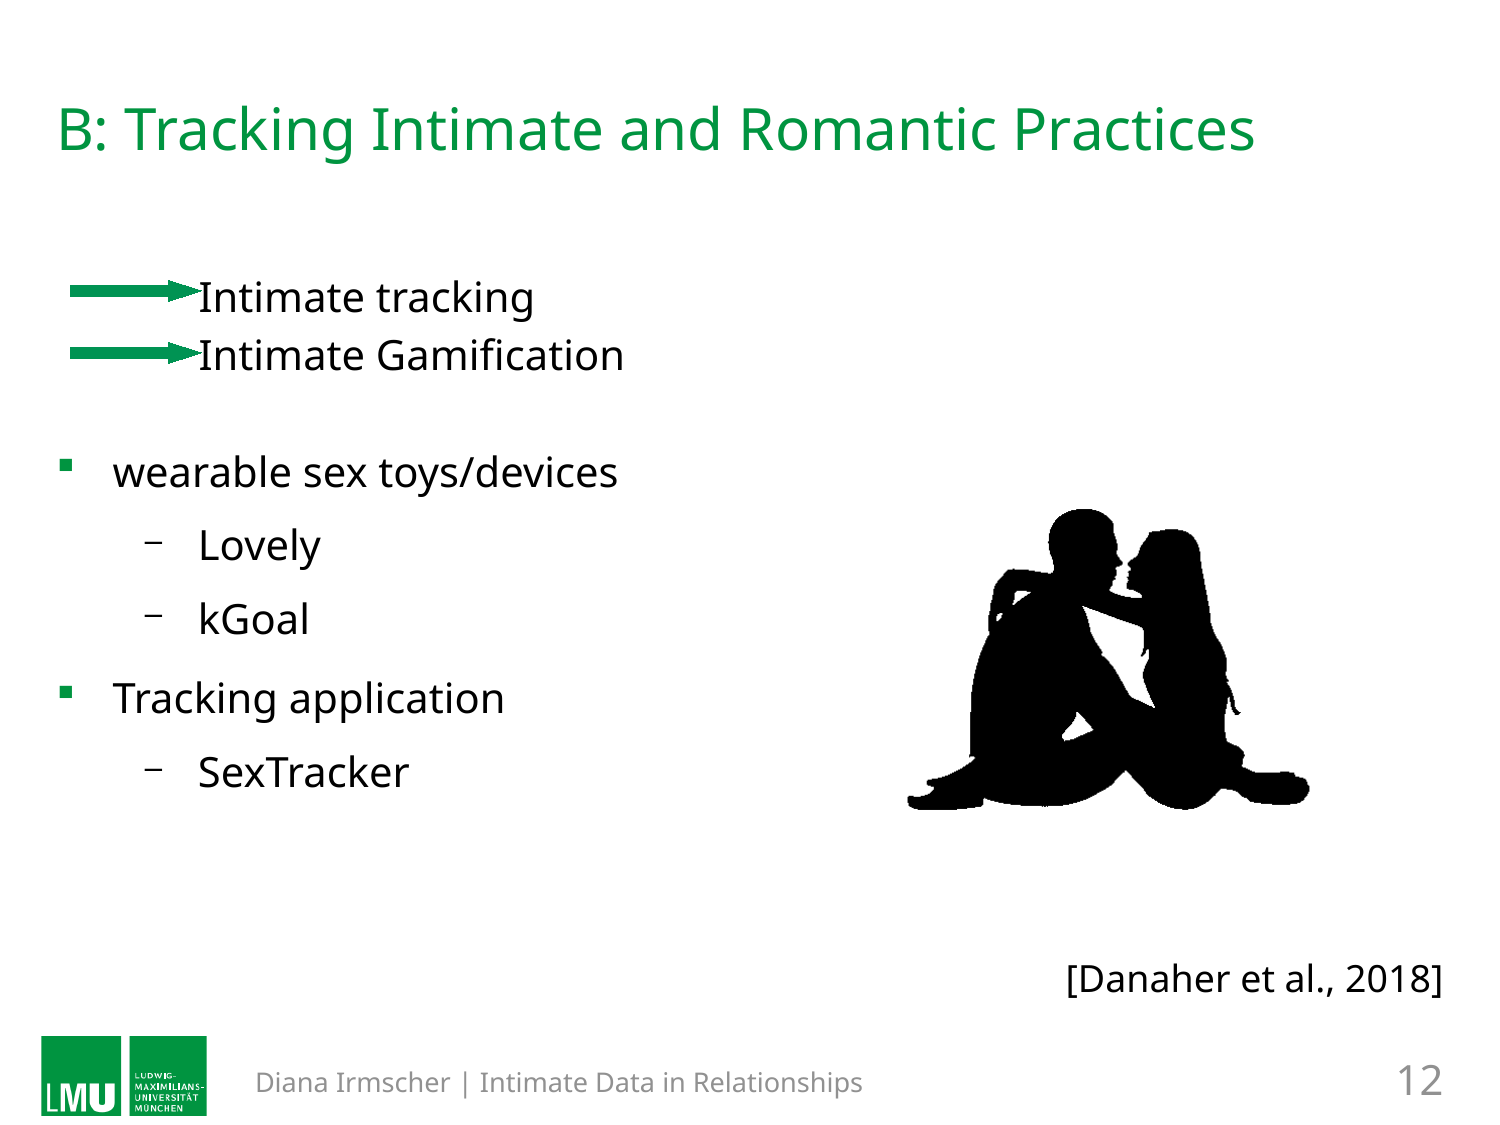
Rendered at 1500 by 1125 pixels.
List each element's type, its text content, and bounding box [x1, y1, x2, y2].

picture [850, 401, 1367, 918]
slide_number 20 [1014, 1046, 1459, 1117]
text_box [70, 280, 202, 302]
title B: Tracking Intimate and Romantic Practices [41, 37, 1459, 217]
list [Danaher et al., 2018] [41, 947, 1459, 1007]
footer Diana Irmscher | Intimate Data in Relationships [240, 1046, 963, 1117]
list Intimate tracking Intimate Gamification wearable sex toys/devices Lovely kGoal Tracking application SexTracker [41, 262, 1459, 947]
text_box [70, 342, 202, 364]
